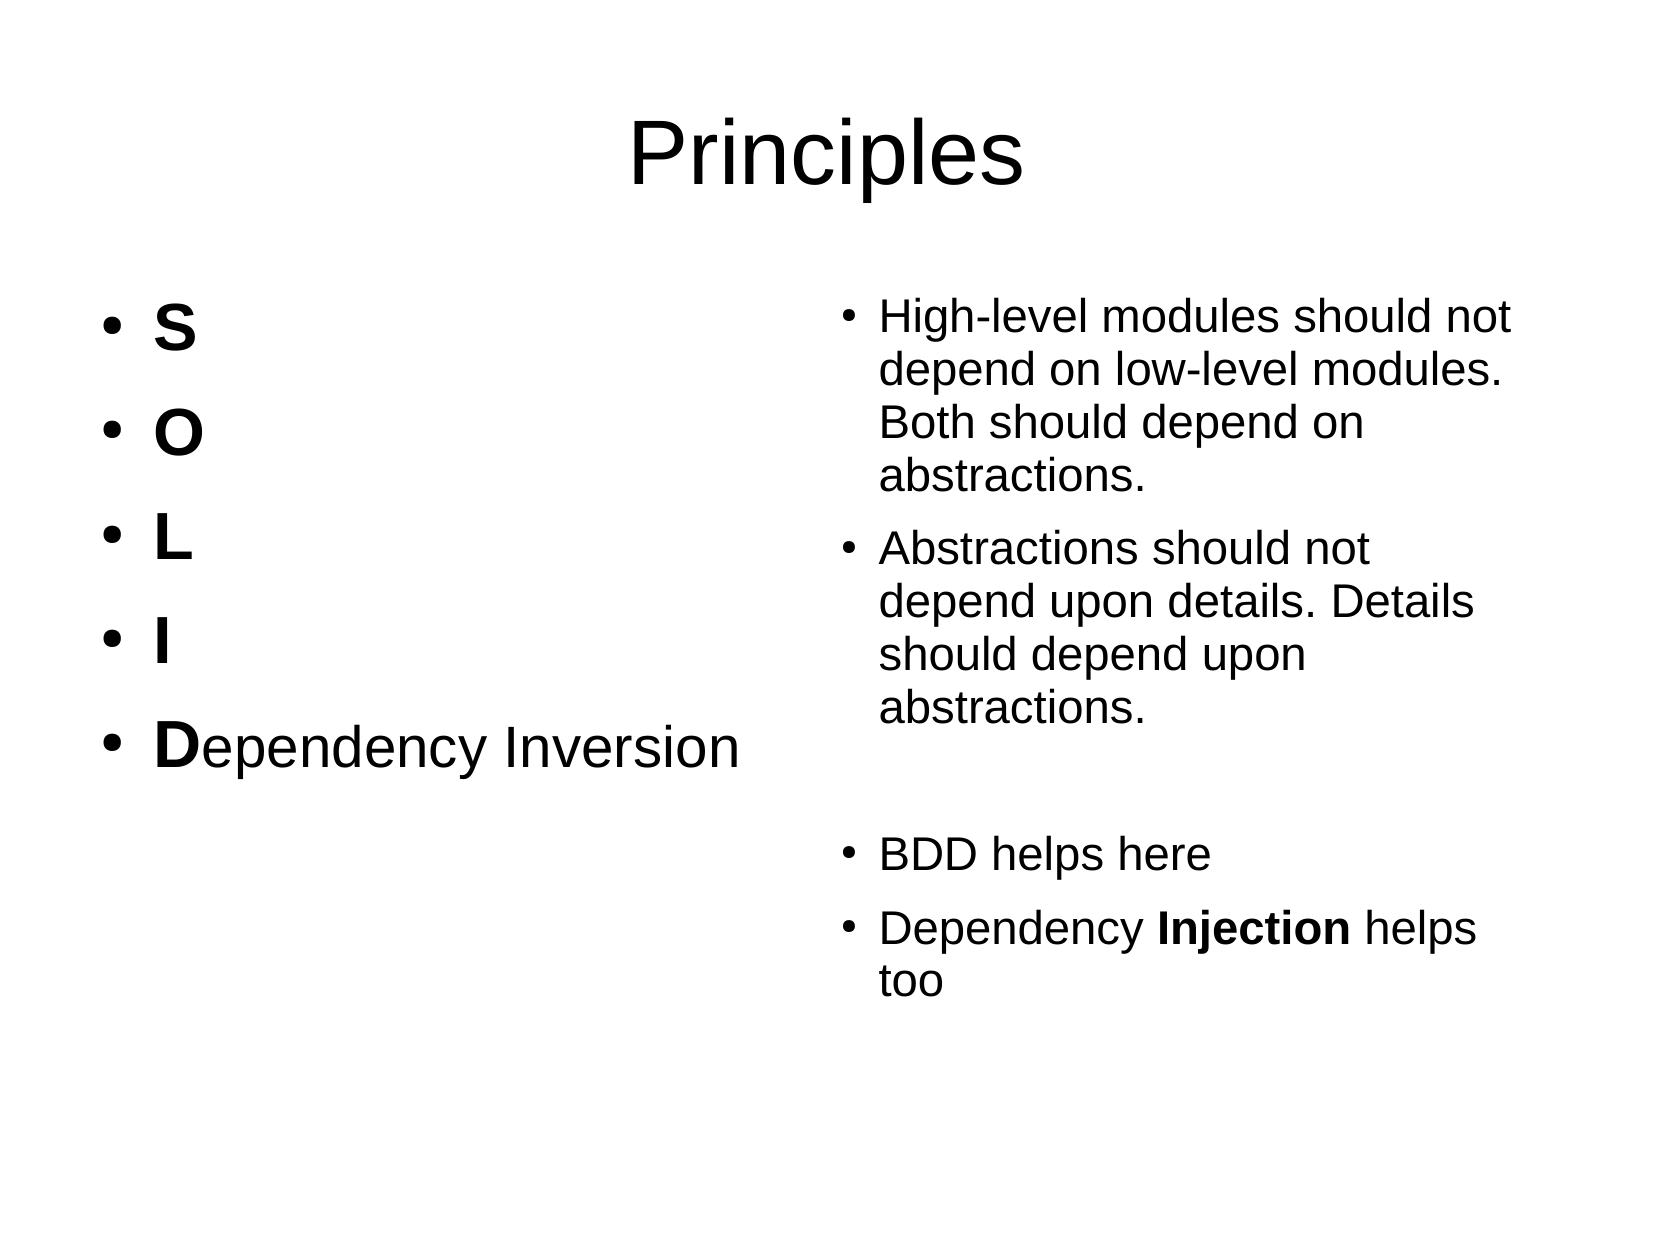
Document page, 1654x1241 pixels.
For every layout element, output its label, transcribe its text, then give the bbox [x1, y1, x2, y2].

title Principles [82, 49, 1571, 257]
list High-level modules should not depend on low-level modules. Both should depend on abstractions. Abstractions should not depend upon details. Details should depend upon abstractions. BDD helps here Dependency Injection helps too [828, 290, 1539, 1010]
list S O L I Dependency Inversion [82, 290, 793, 1010]
